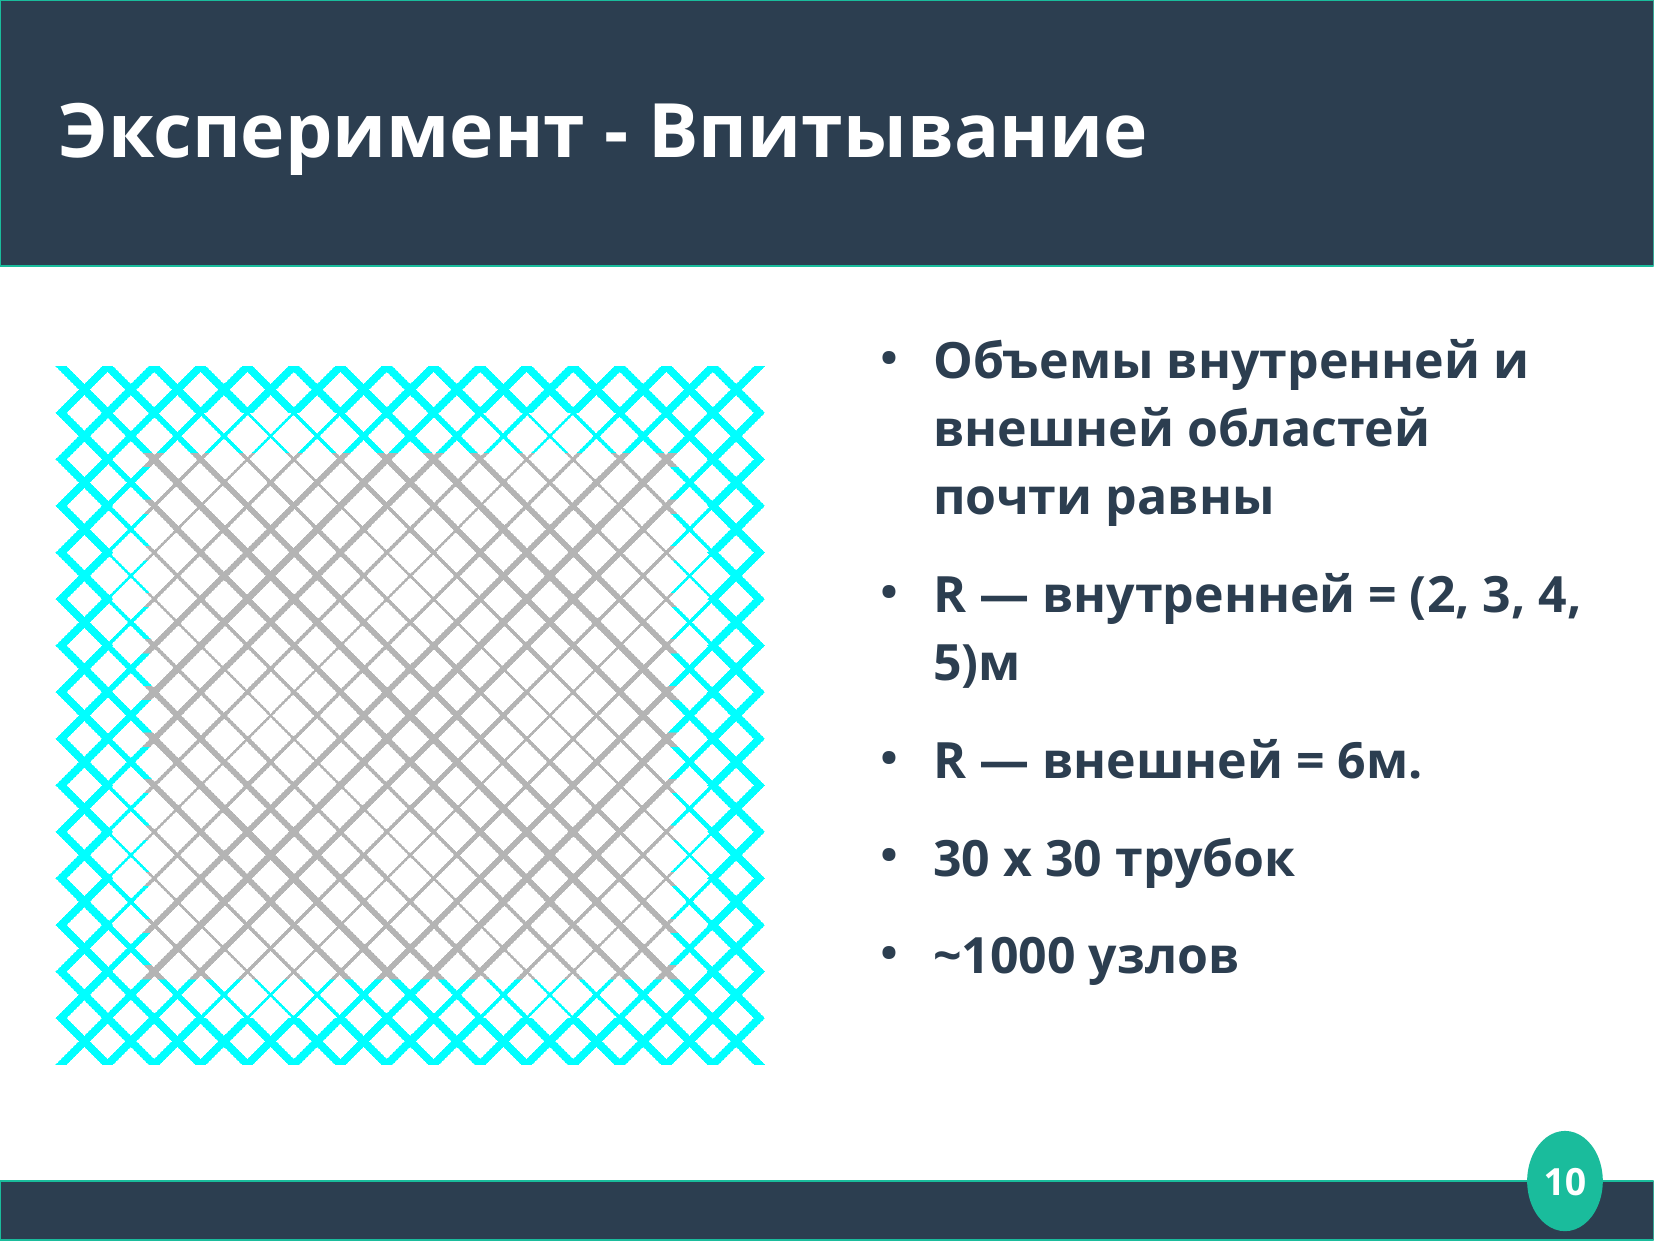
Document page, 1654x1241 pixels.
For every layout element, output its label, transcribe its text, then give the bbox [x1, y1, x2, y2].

picture [37, 337, 788, 1088]
list Объемы внутренней и внешней областей почти равны R — внутренней = (2, 3, 4, 5)м R — внешней = 6м. 30 x 30 трубок ~1000 узлов [862, 324, 1595, 1152]
title Эксперимент - Впитывание [59, 49, 1595, 207]
